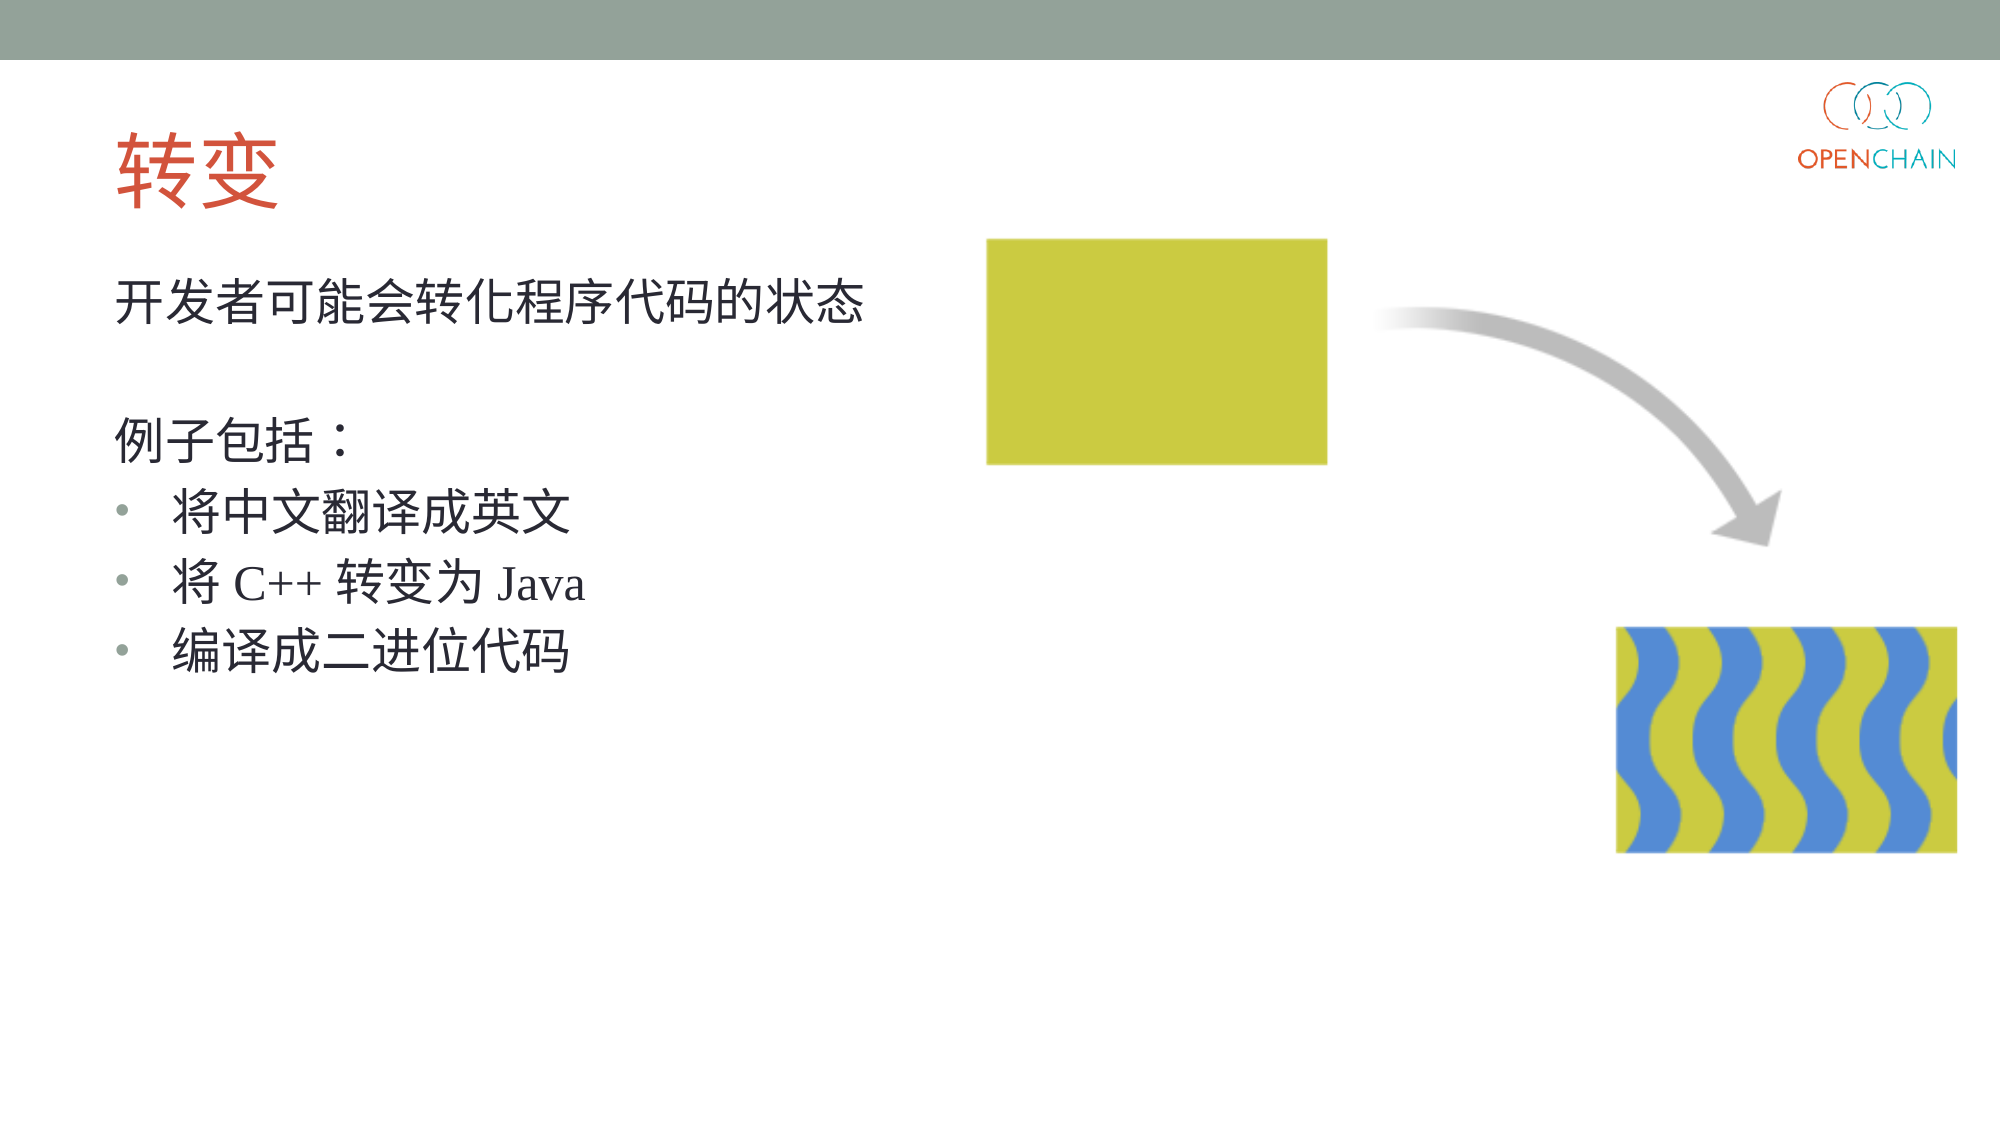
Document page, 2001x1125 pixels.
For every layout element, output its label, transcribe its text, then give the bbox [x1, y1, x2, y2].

picture [730, 82, 2000, 1088]
list 开发者可能会转化程序代码的状态 例子包括： 将中文翻译成英文 将C++转变为Java 编译成二进位代码 [99, 262, 730, 1063]
title 转变 [99, 87, 1900, 250]
